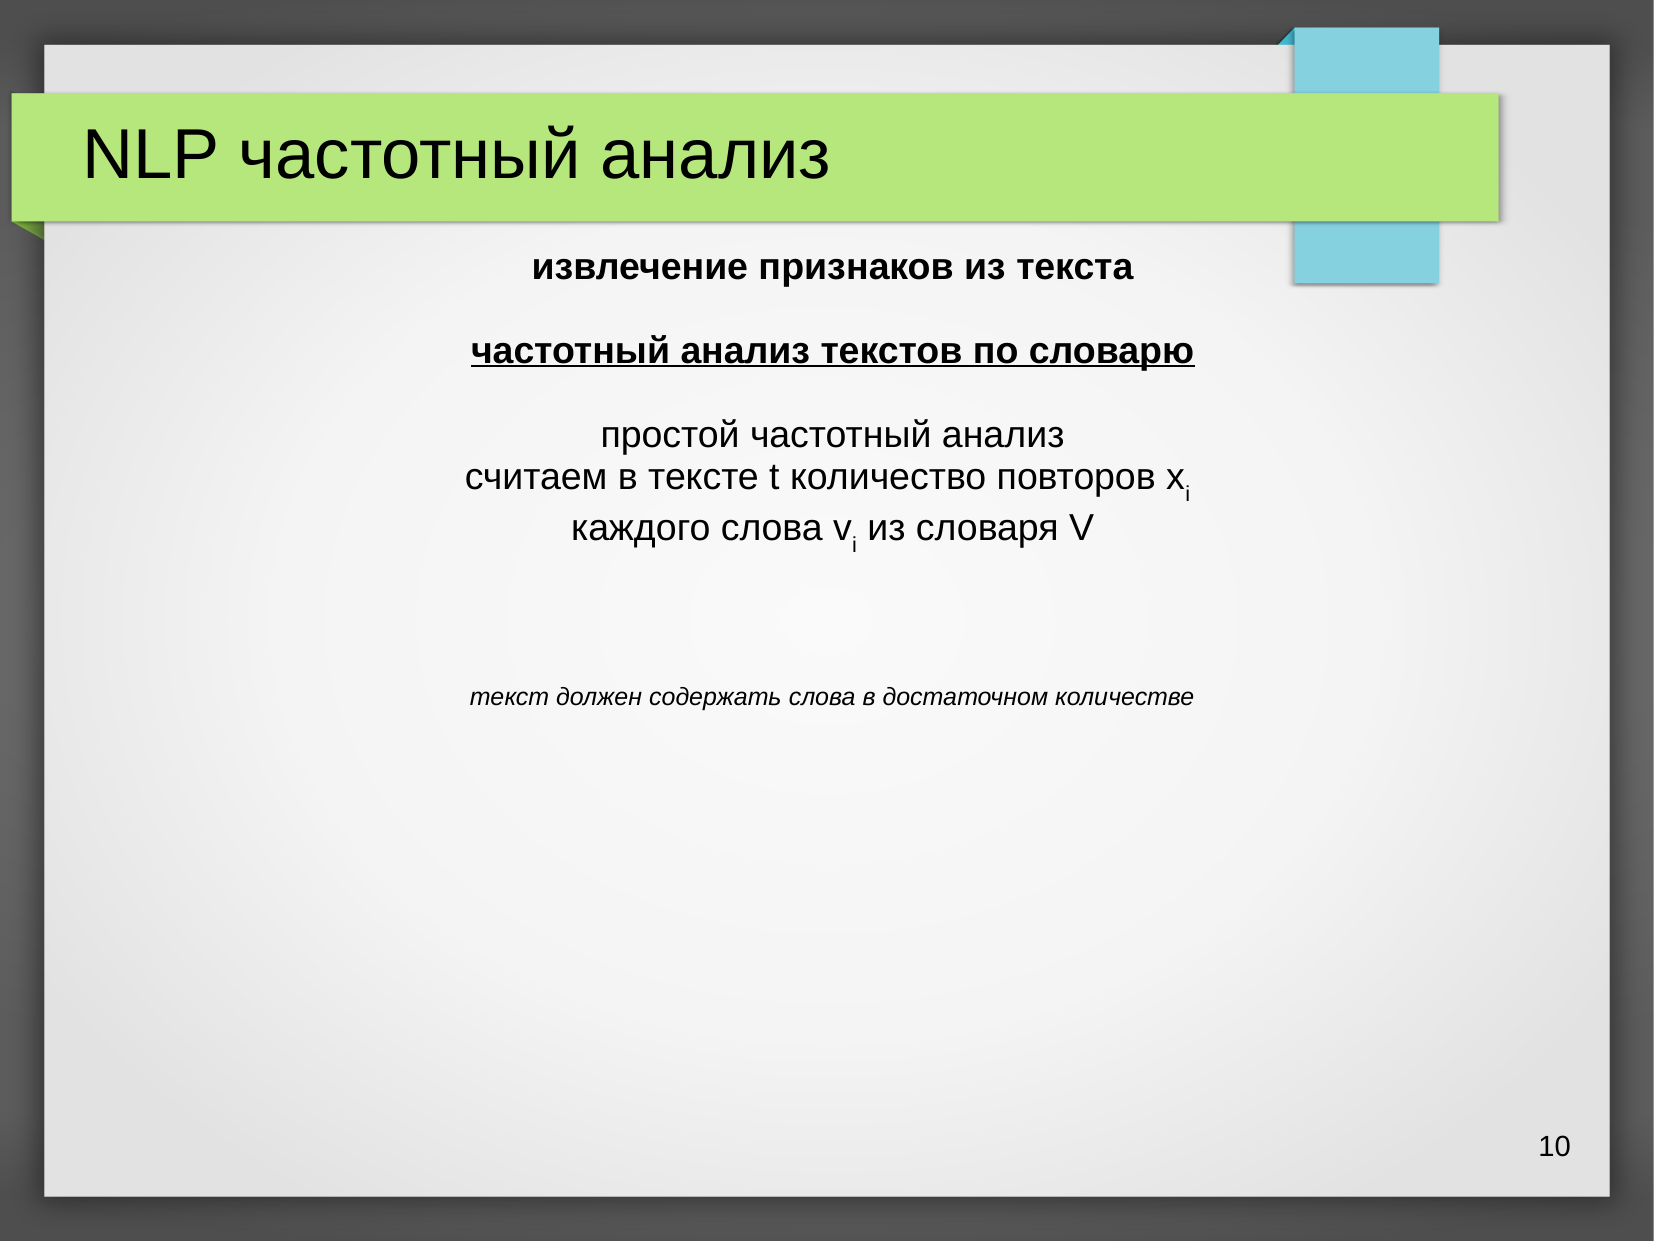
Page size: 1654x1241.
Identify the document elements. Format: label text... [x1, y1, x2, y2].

picture [0, 0, 1654, 1241]
title NLP частотный анализ [82, 113, 1406, 194]
text_box извлечение признаков из текста частотный анализ текстов по словарю простой частотный анализ считаем в тексте t количество повторов xi каждого слова vi из словаря V текст должен содержать слова в достаточном количестве [188, 245, 1477, 808]
